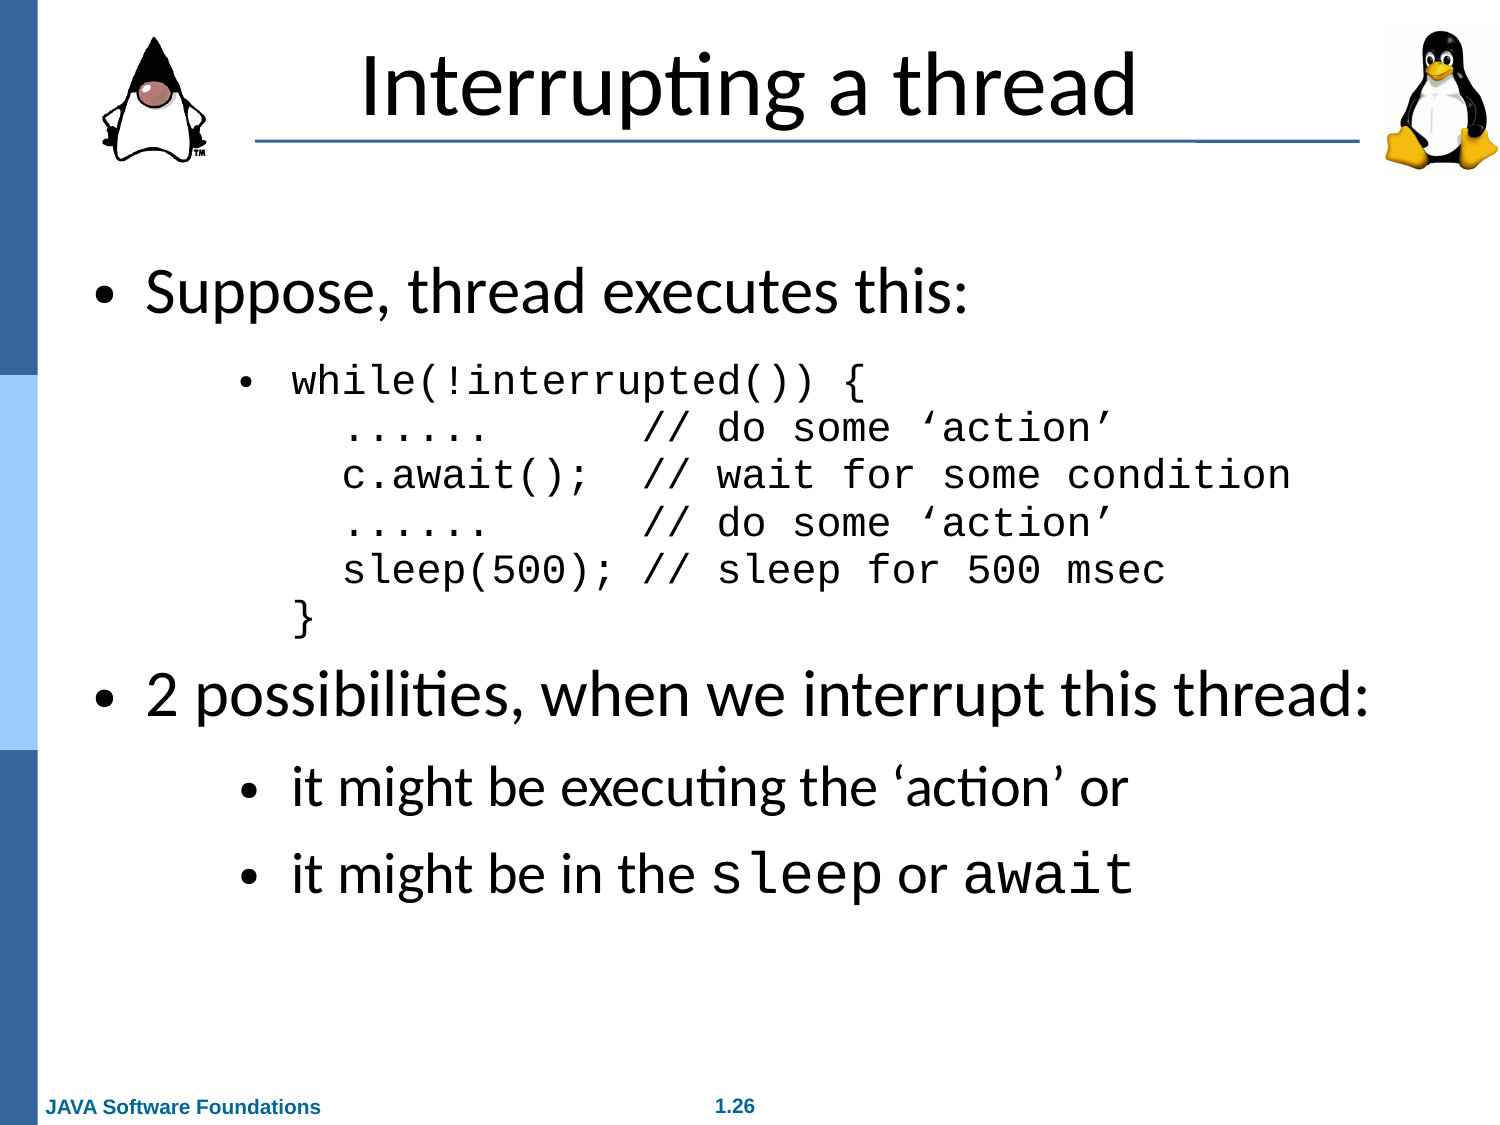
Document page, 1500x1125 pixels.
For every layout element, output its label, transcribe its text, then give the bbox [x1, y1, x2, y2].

picture [1383, 28, 1500, 173]
title Interrupting a thread [75, 36, 1426, 149]
picture [54, 0, 255, 200]
list Suppose, thread executes this: while(!interrupted()) { ...... // do some ‘action’ c.await(); // wait for some condition ...... // do some ‘action’ sleep(500); // sleep for 500 msec } 2 possibilities, when we interrupt this thread: it might be executing the ‘action’ or it might be in the sleep or await [75, 263, 1425, 1006]
